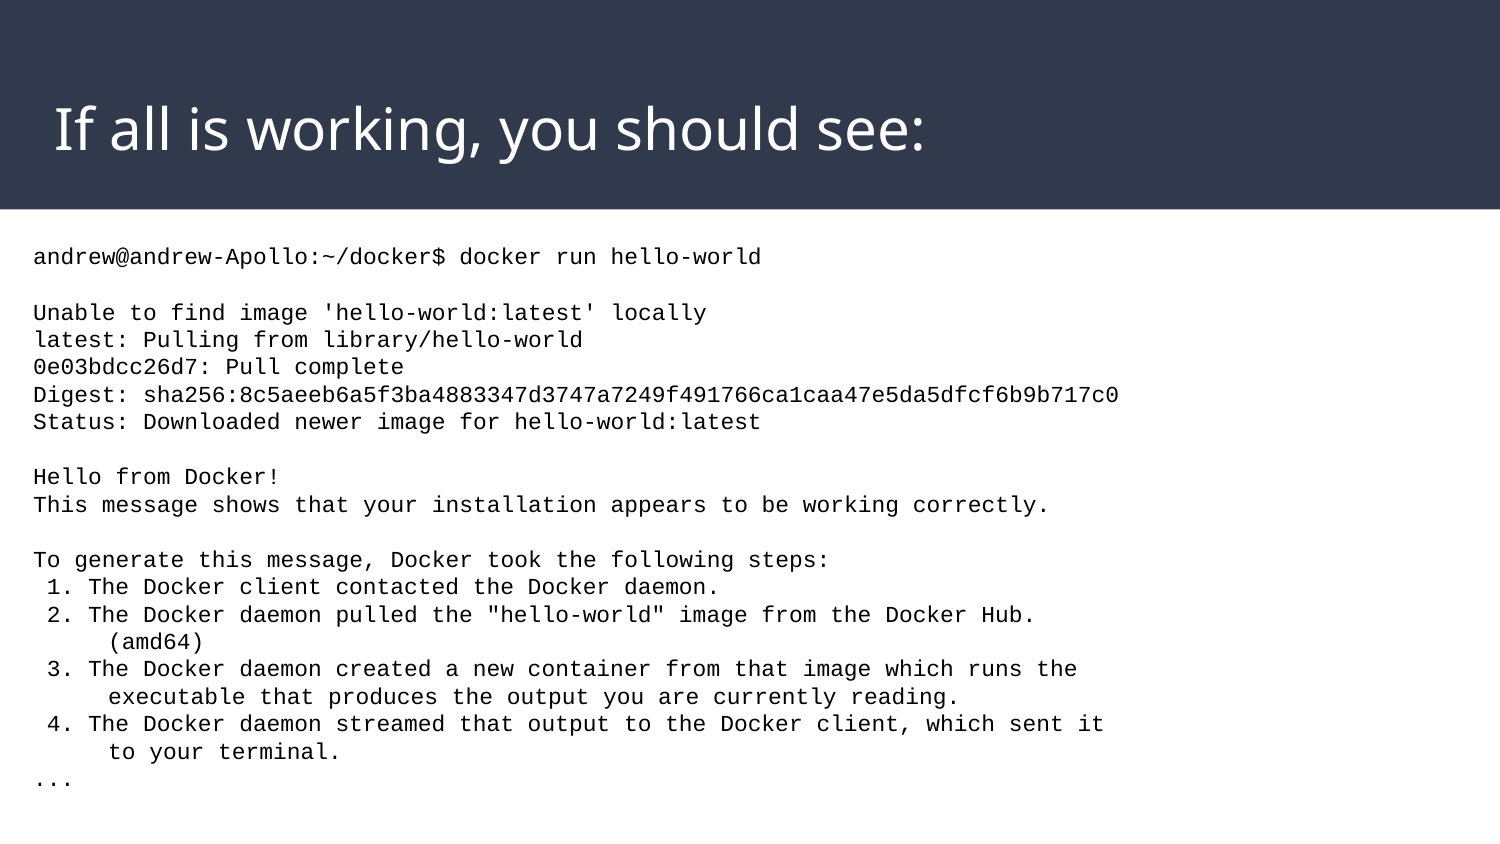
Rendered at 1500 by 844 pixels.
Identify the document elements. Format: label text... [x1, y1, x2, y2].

text_box andrew@andrew-Apollo:~/docker$ docker run hello-world Unable to find image 'hello-world:latest' locally latest: Pulling from library/hello-world 0e03bdcc26d7: Pull complete Digest: sha256:8c5aeeb6a5f3ba4883347d3747a7249f491766ca1caa47e5da5dfcf6b9b717c0 Status: Downloaded newer image for hello-world:latest Hello from Docker! This message shows that your installation appears to be working correctly. To generate this message, Docker took the following steps: 1. The Docker client contacted the Docker daemon. 2. The Docker daemon pulled the "hello-world" image from the Docker Hub. (amd64) 3. The Docker daemon created a new container from that image which runs the executable that produces the output you are currently reading. 4. The Docker daemon streamed that output to the Docker client, which sent it to your terminal. ... [18, 227, 1460, 822]
title If all is working, you should see: [40, 77, 1438, 180]
